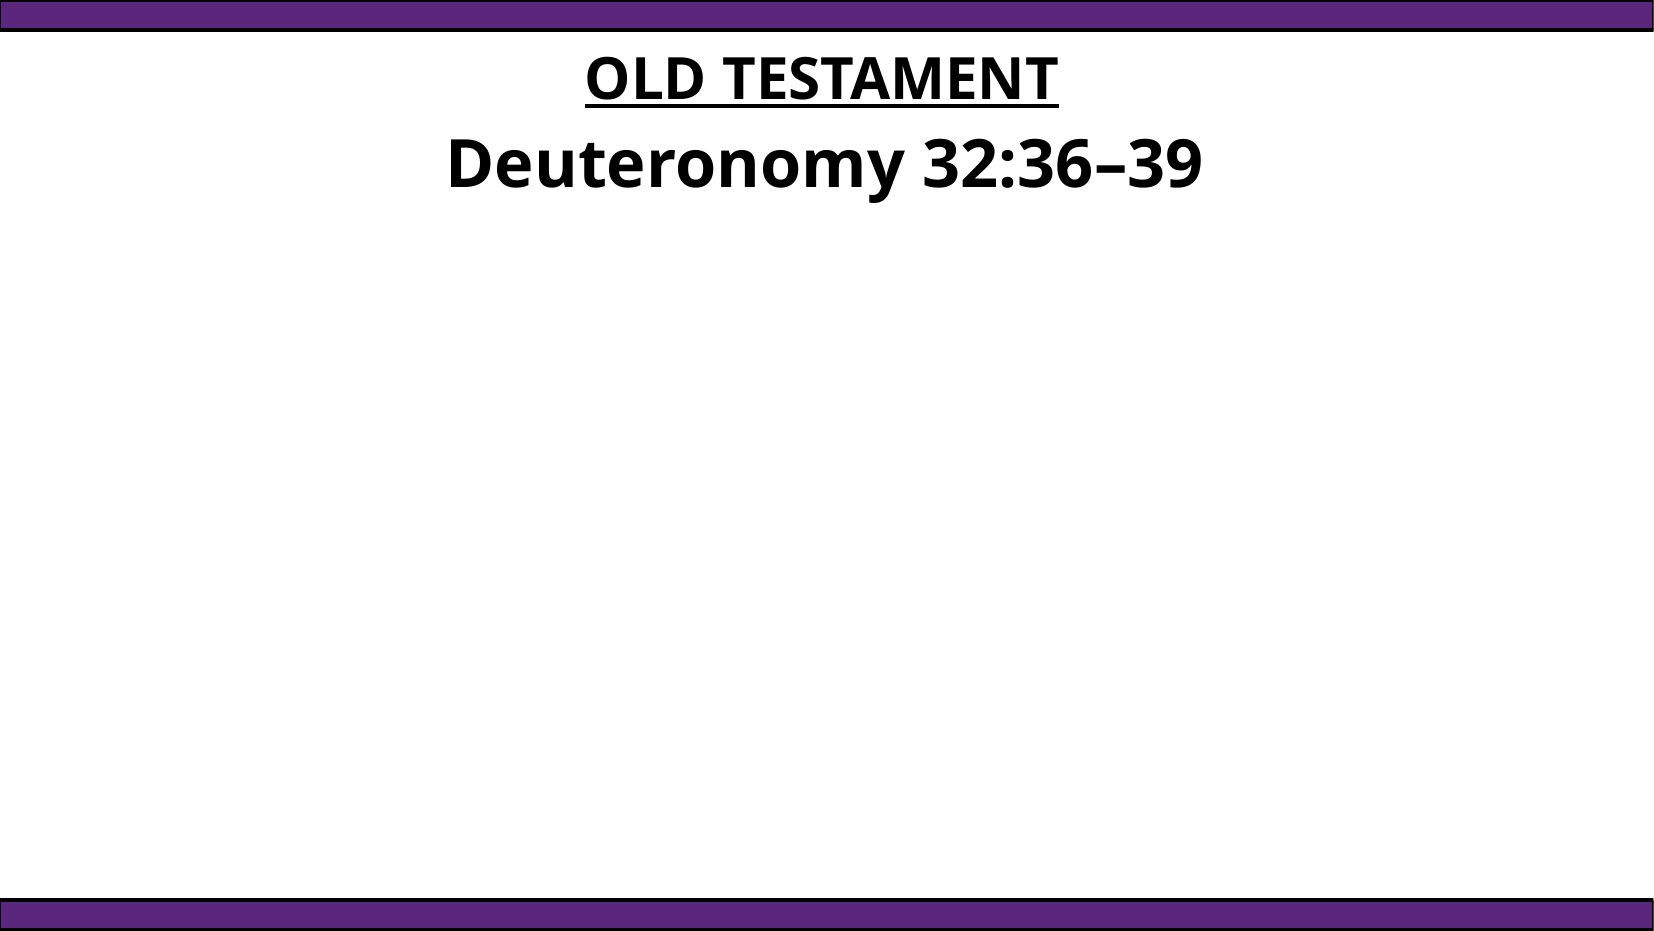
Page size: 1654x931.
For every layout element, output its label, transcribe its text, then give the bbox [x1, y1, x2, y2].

picture [0, 31, 1654, 900]
text_box Old Testament Deuteronomy 32:36–39 [60, 30, 1591, 241]
text_box [0, 900, 1654, 931]
text_box [0, 0, 1654, 31]
